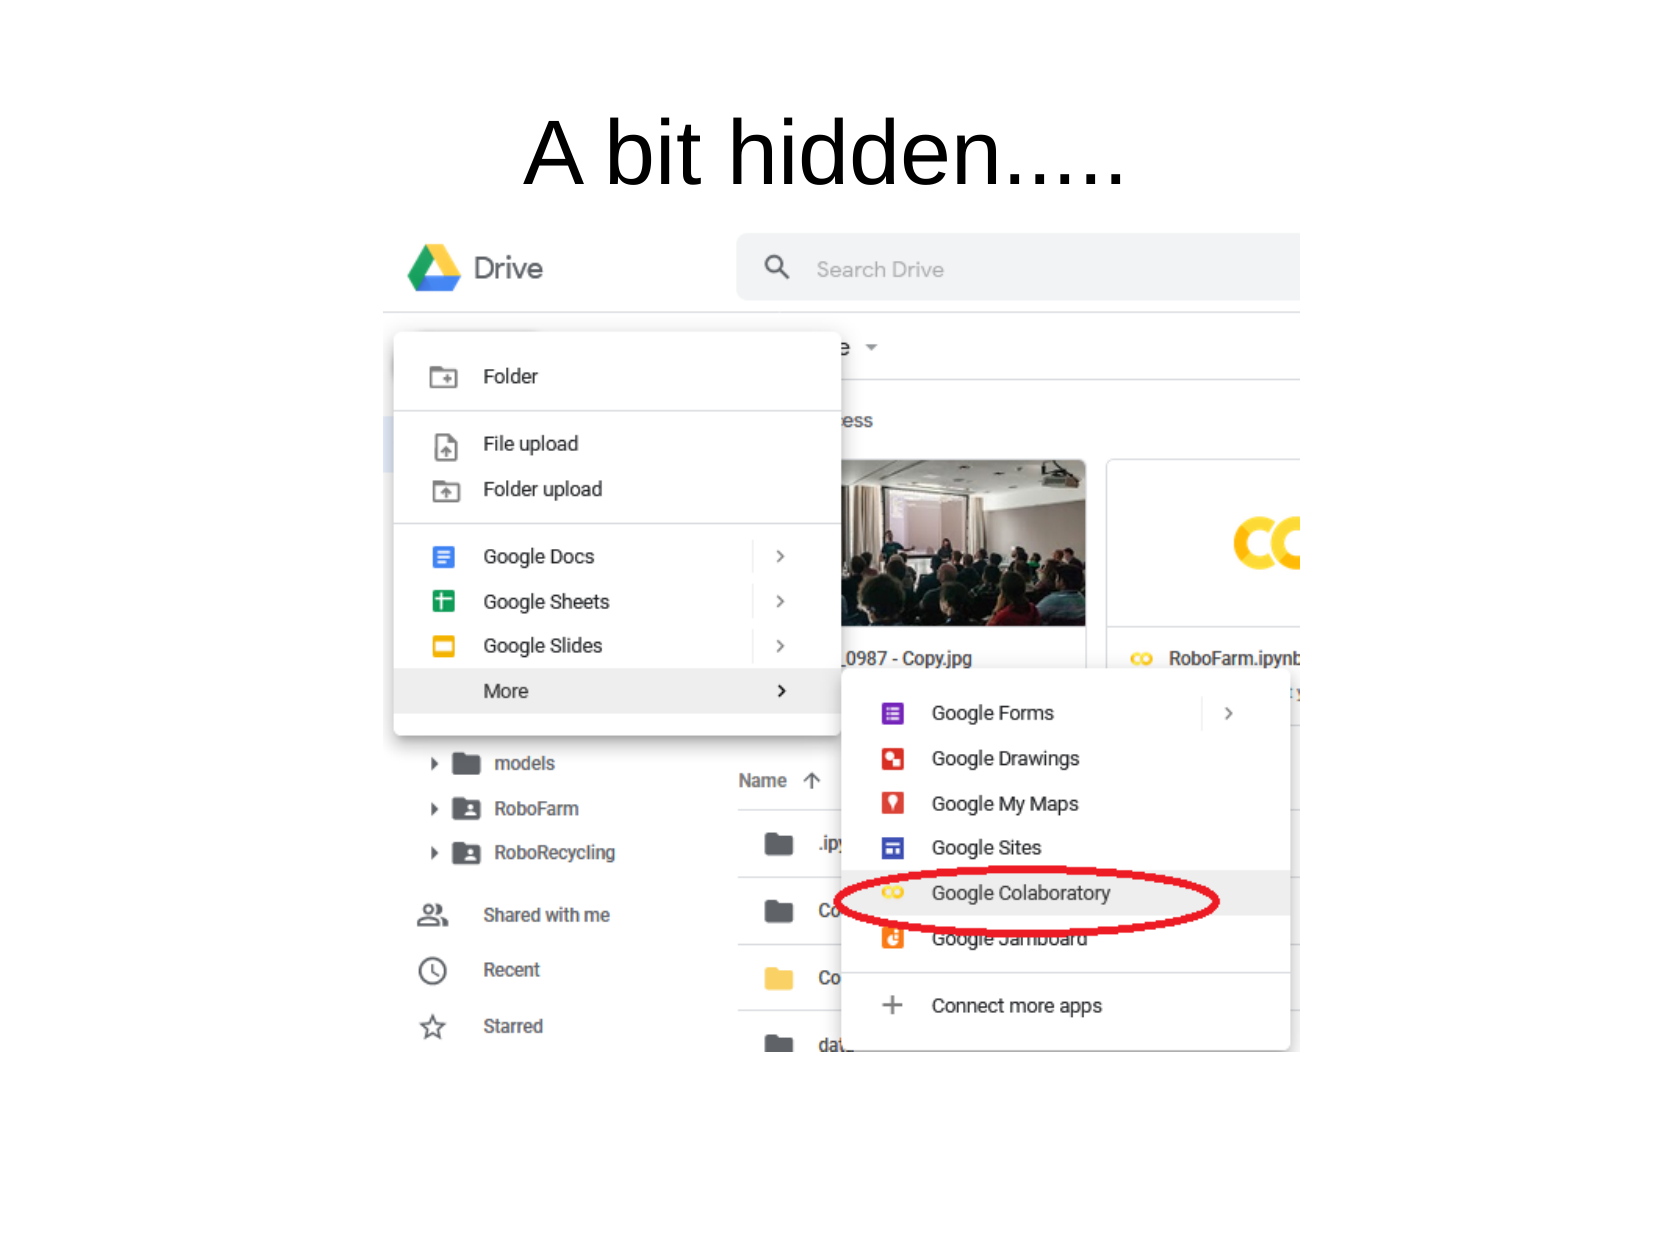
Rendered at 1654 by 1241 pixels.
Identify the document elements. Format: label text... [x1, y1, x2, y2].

picture [383, 224, 1300, 1052]
title A bit hidden..... [82, 49, 1571, 257]
